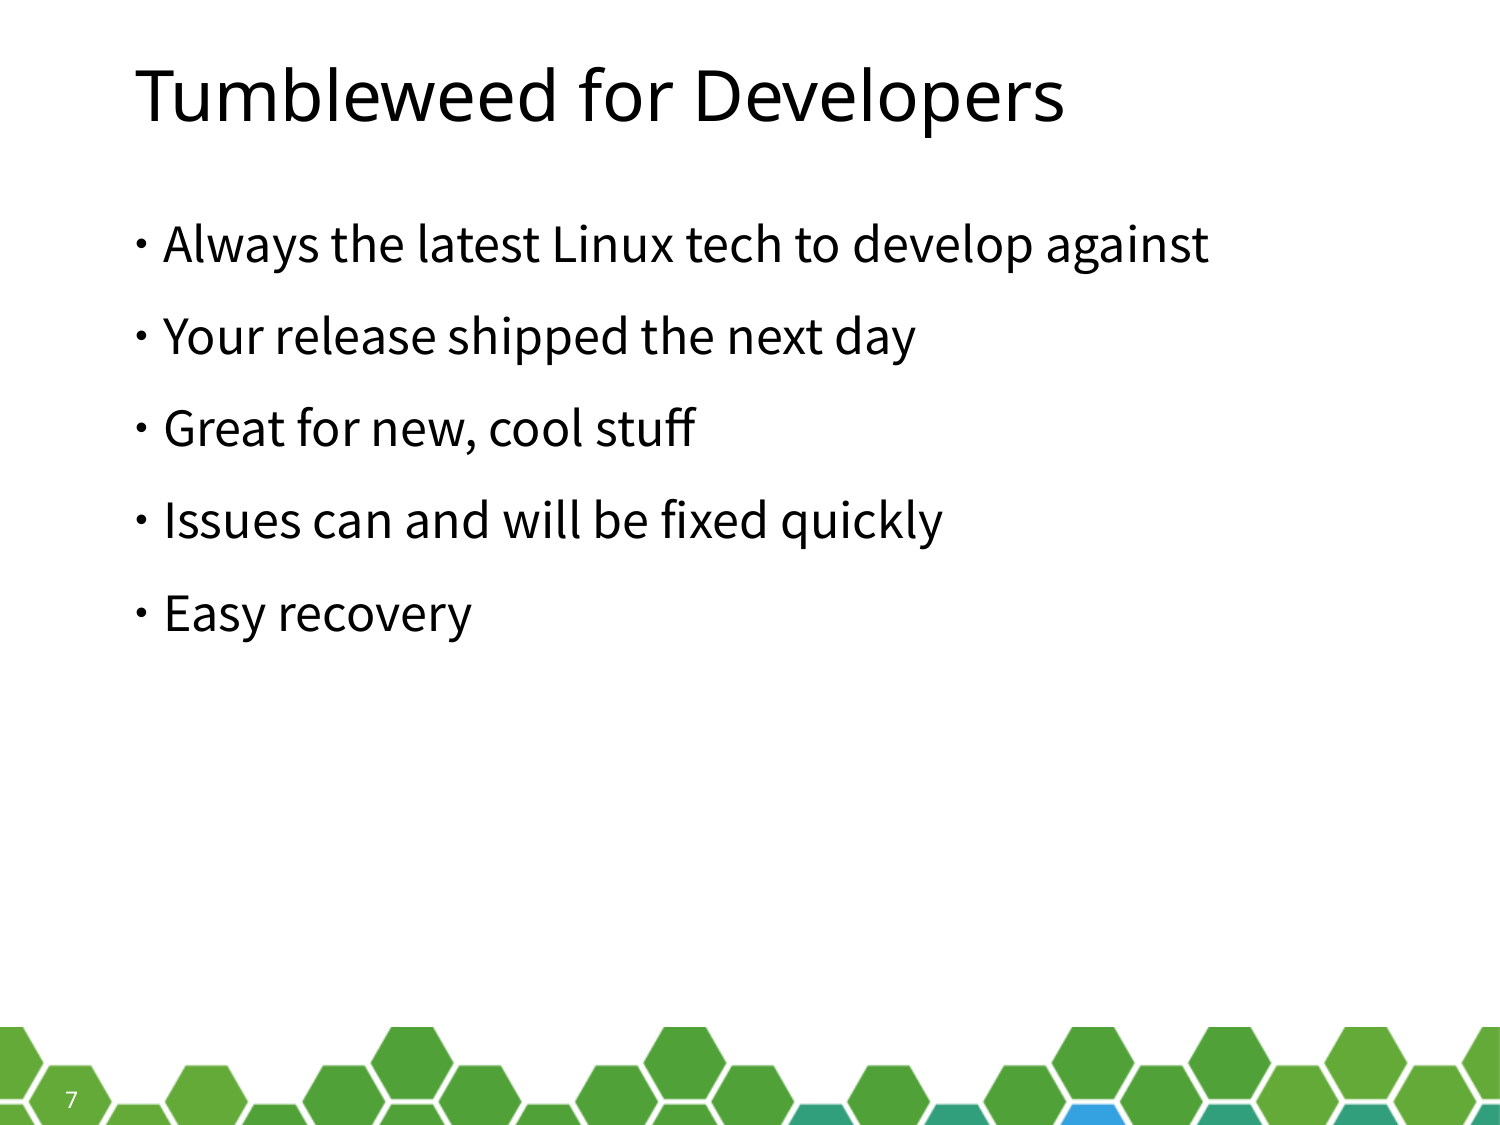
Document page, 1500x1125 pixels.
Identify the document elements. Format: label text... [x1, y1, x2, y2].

picture [0, 1027, 1500, 1125]
list Always the latest Linux tech to develop against Your release shipped the next day Great for new, cool stuff Issues can and will be fixed quickly Easy recovery [135, 208, 1372, 862]
title Tumbleweed for Developers [135, 12, 1372, 175]
